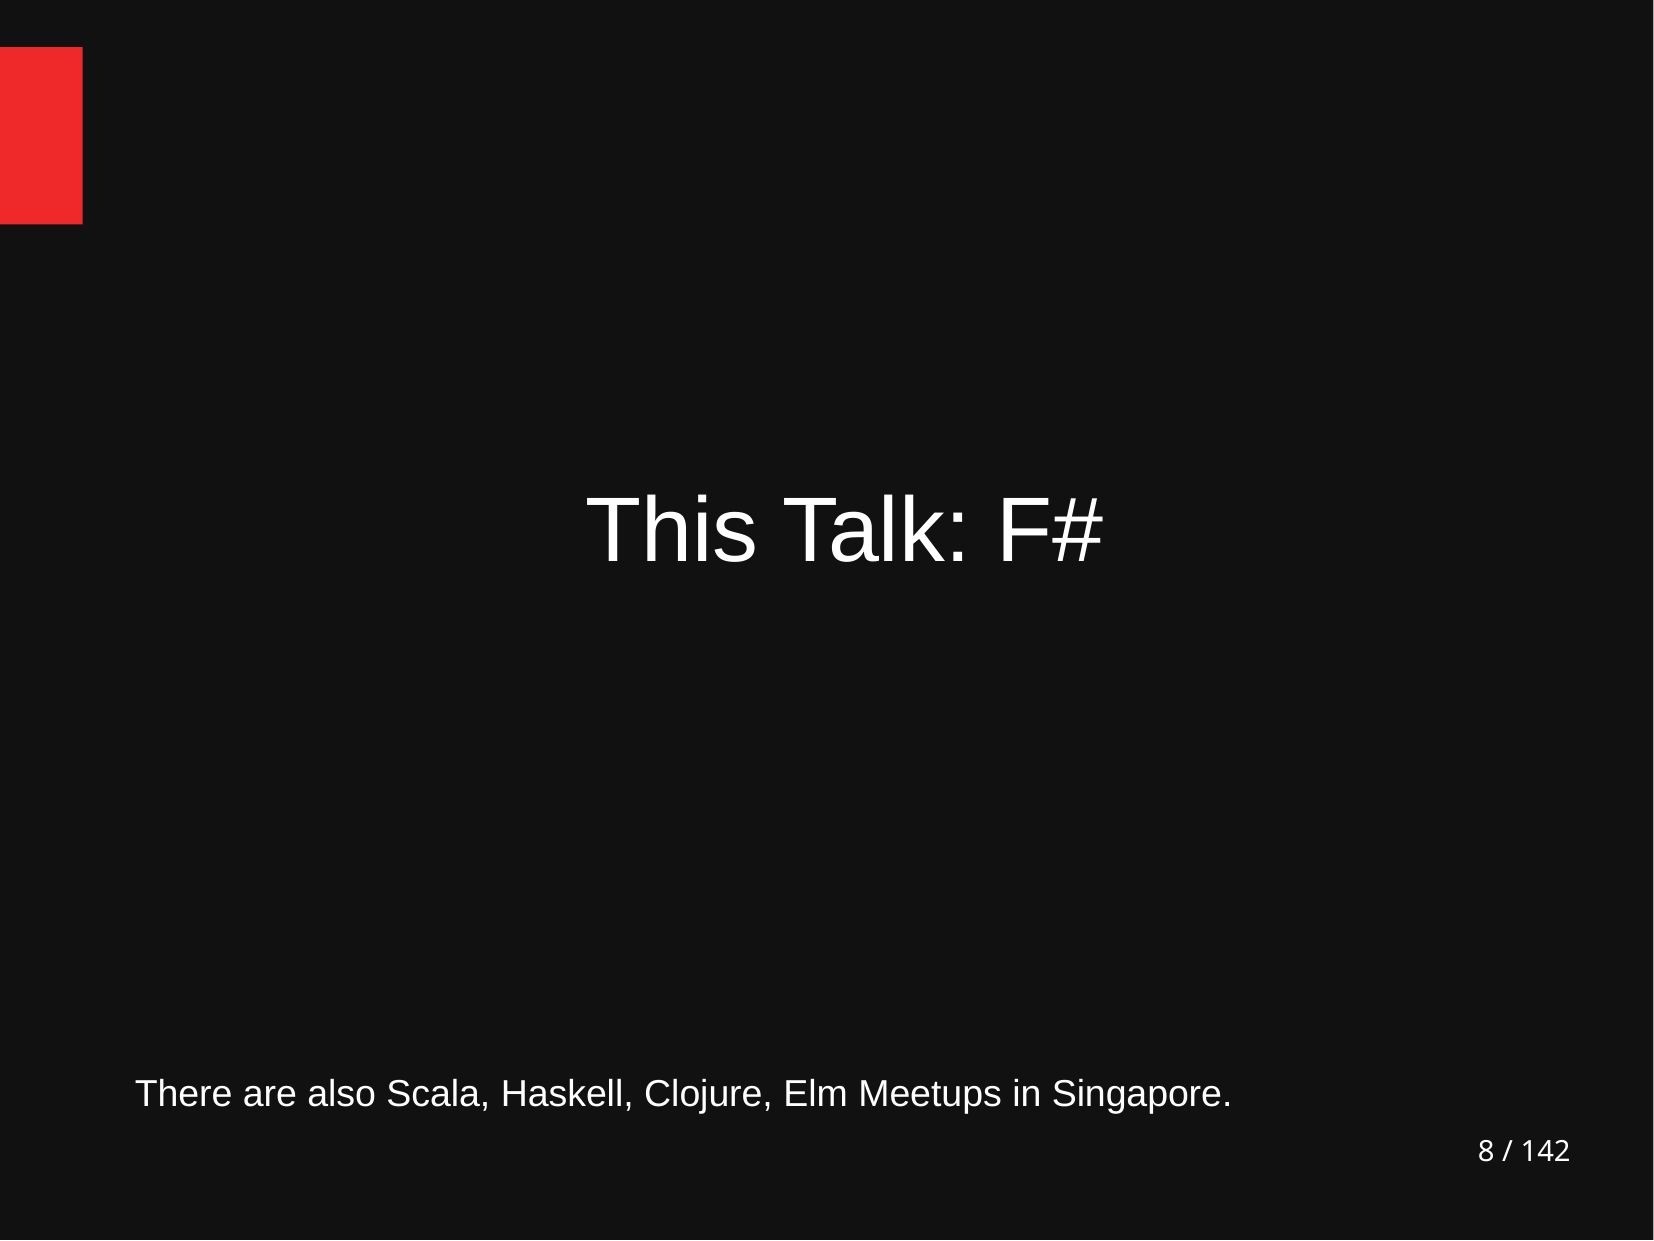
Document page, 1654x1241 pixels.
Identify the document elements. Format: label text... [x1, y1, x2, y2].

subtitle This Talk: F# [118, 49, 1571, 1010]
text_box There are also Scala, Haskell, Clojure, Elm Meetups in Singapore. [120, 1065, 1248, 1122]
